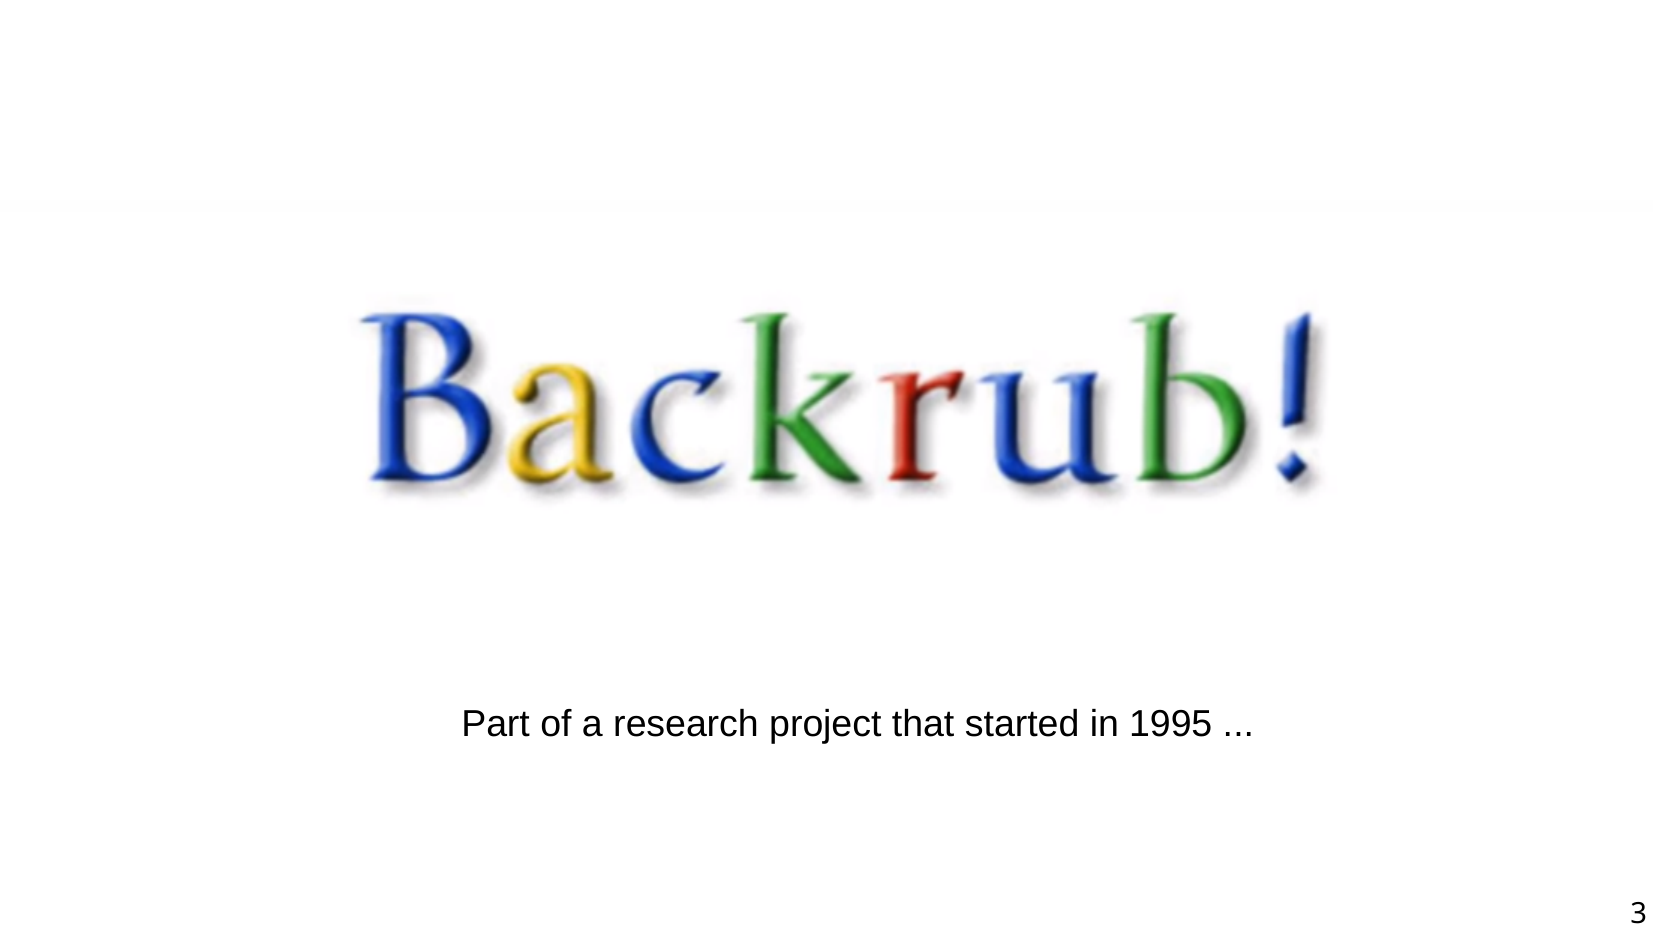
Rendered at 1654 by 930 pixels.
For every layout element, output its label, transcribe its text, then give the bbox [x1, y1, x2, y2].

text_box Part of a research project that started in 1995 ... [446, 694, 1306, 781]
picture [0, 200, 1654, 556]
